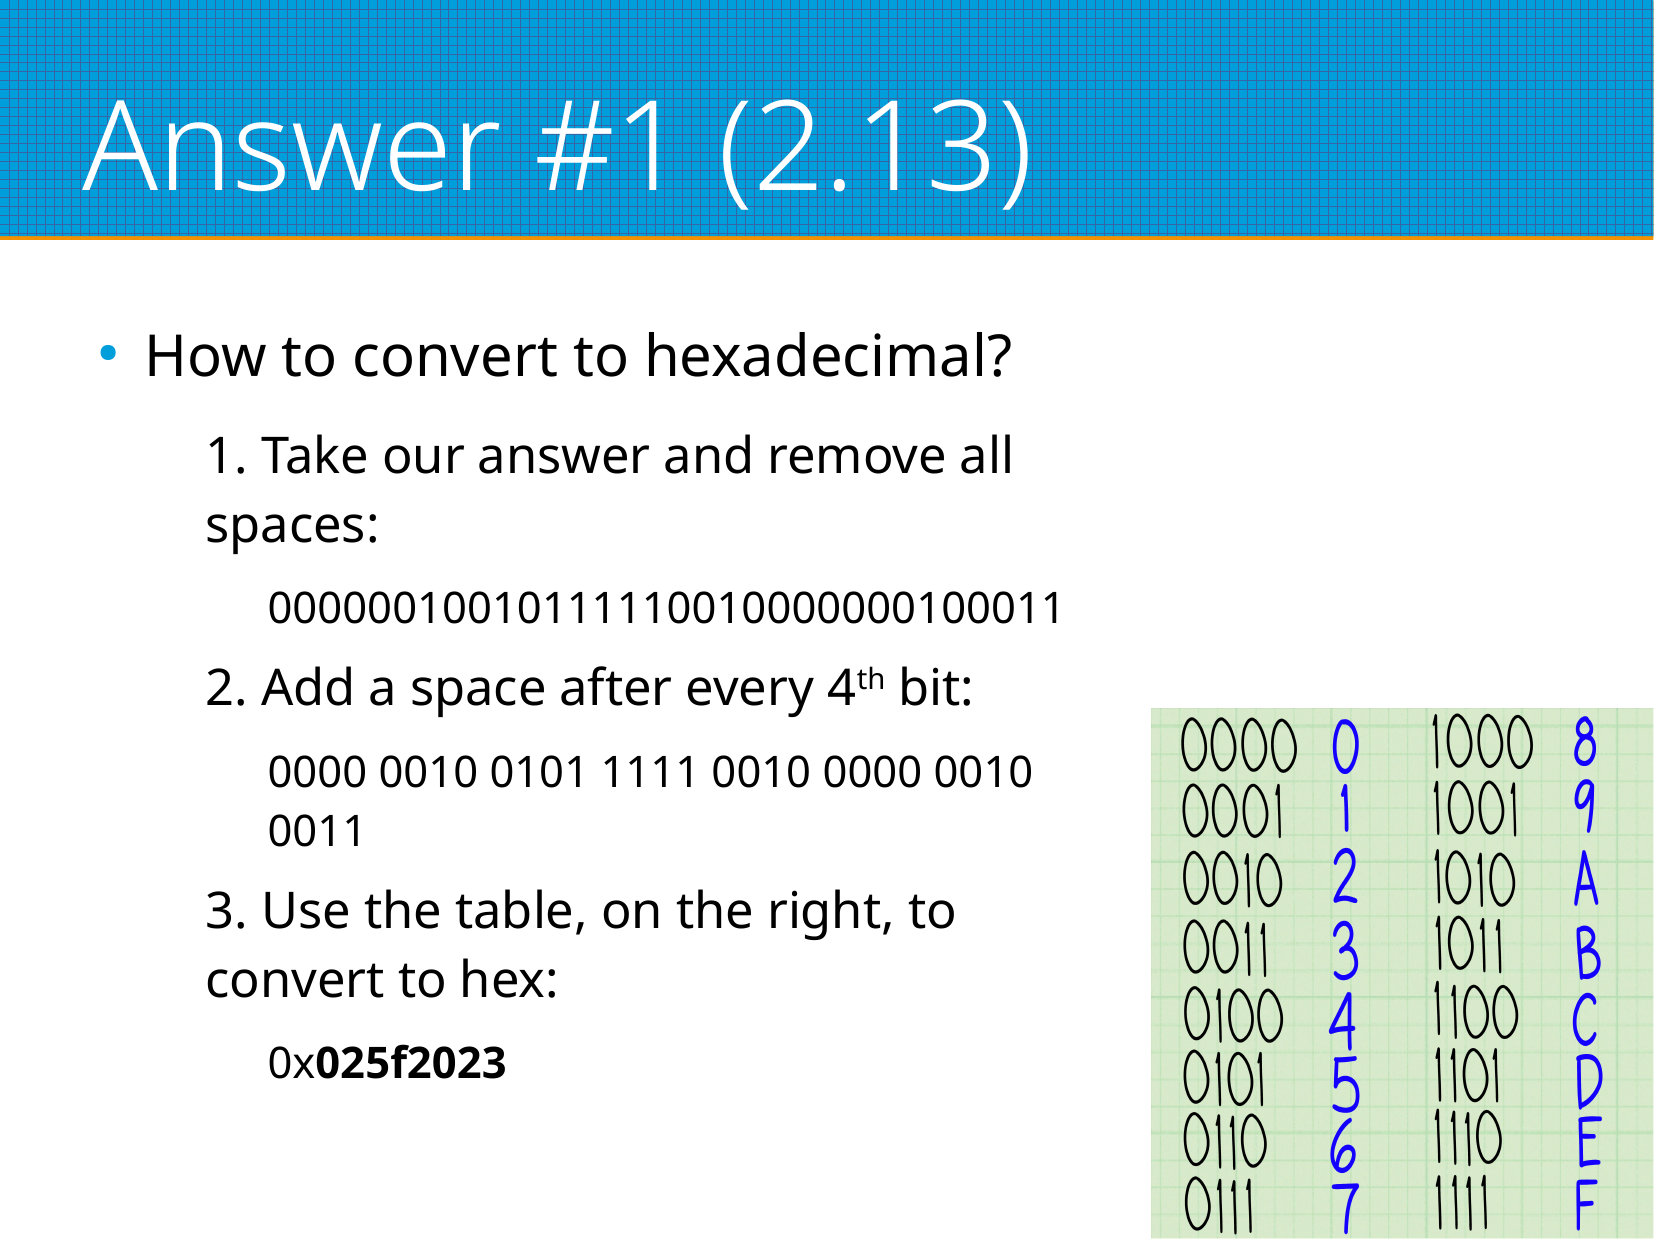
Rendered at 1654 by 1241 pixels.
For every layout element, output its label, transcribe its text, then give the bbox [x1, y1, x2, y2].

picture [1151, 708, 1654, 1239]
list How to convert to hexadecimal? 1. Take our answer and remove all spaces: 00000010010111110010000000100011 2. Add a space after every 4th bit: 0000 0010 0101 1111 0010 0000 0010 0011 3. Use the table, on the right, to convert to hex: 0x025f2023 [82, 314, 1123, 1093]
title Answer #1 (2.13) [82, 19, 1571, 227]
